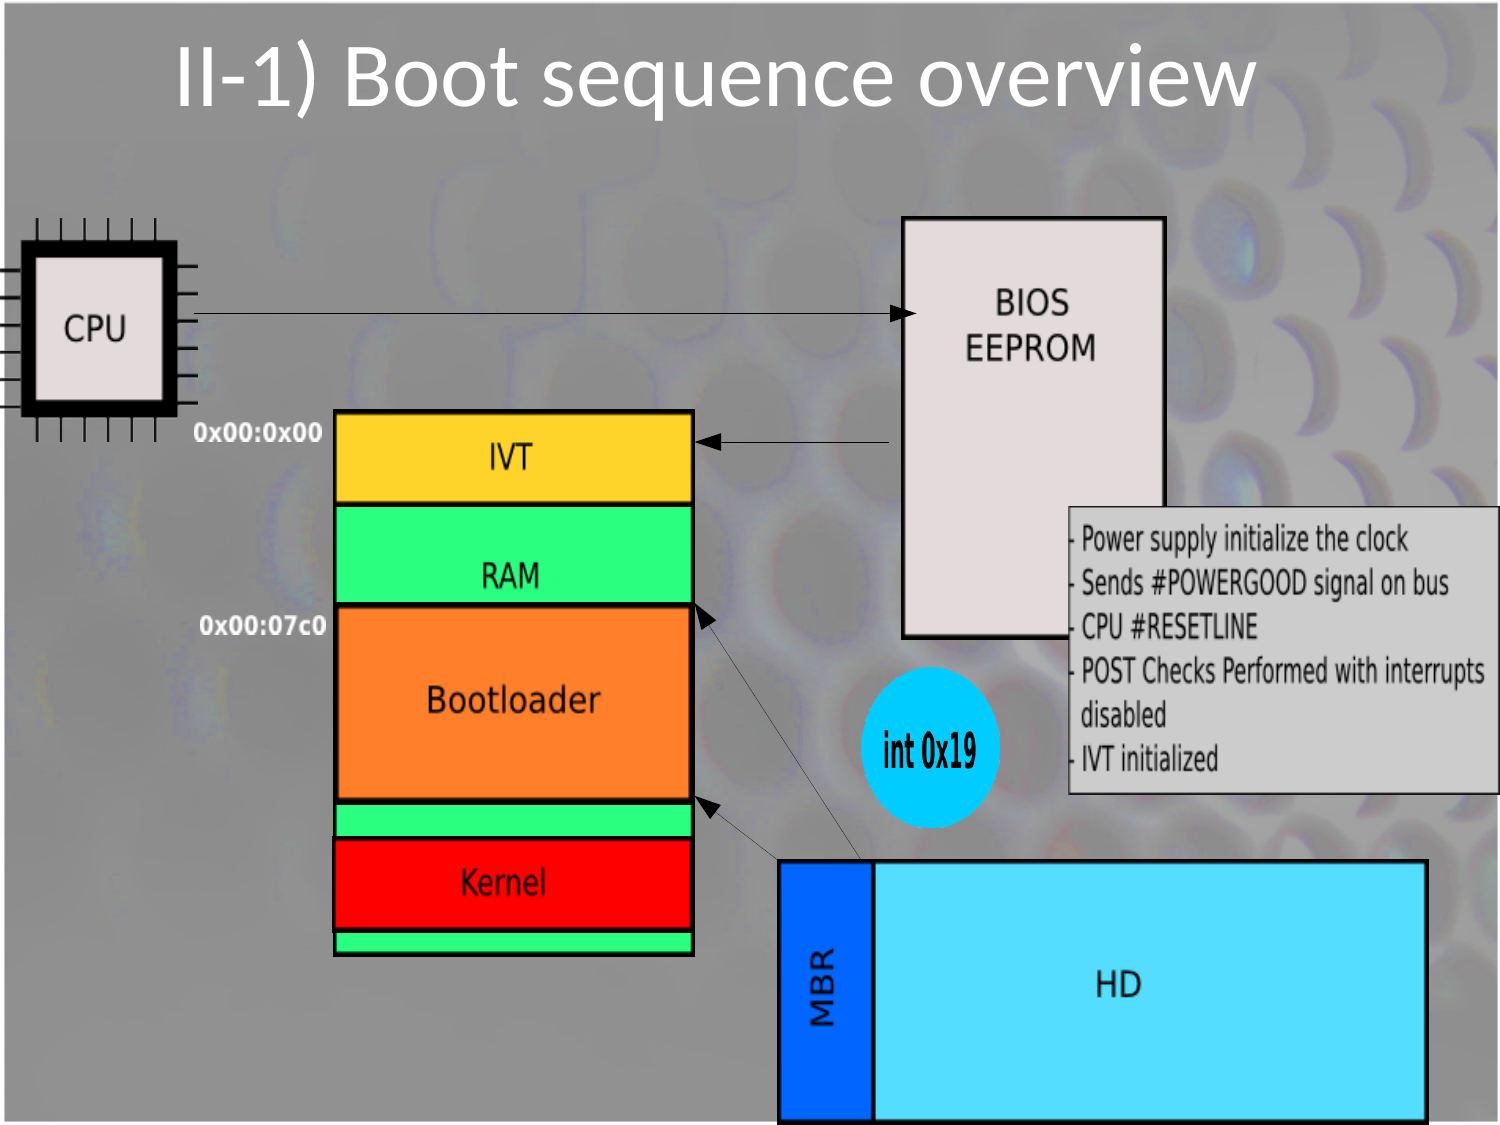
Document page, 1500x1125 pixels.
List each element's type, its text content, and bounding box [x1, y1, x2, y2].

title II-1) Boot sequence overview [16, 5, 1417, 161]
picture [0, 0, 1500, 1125]
